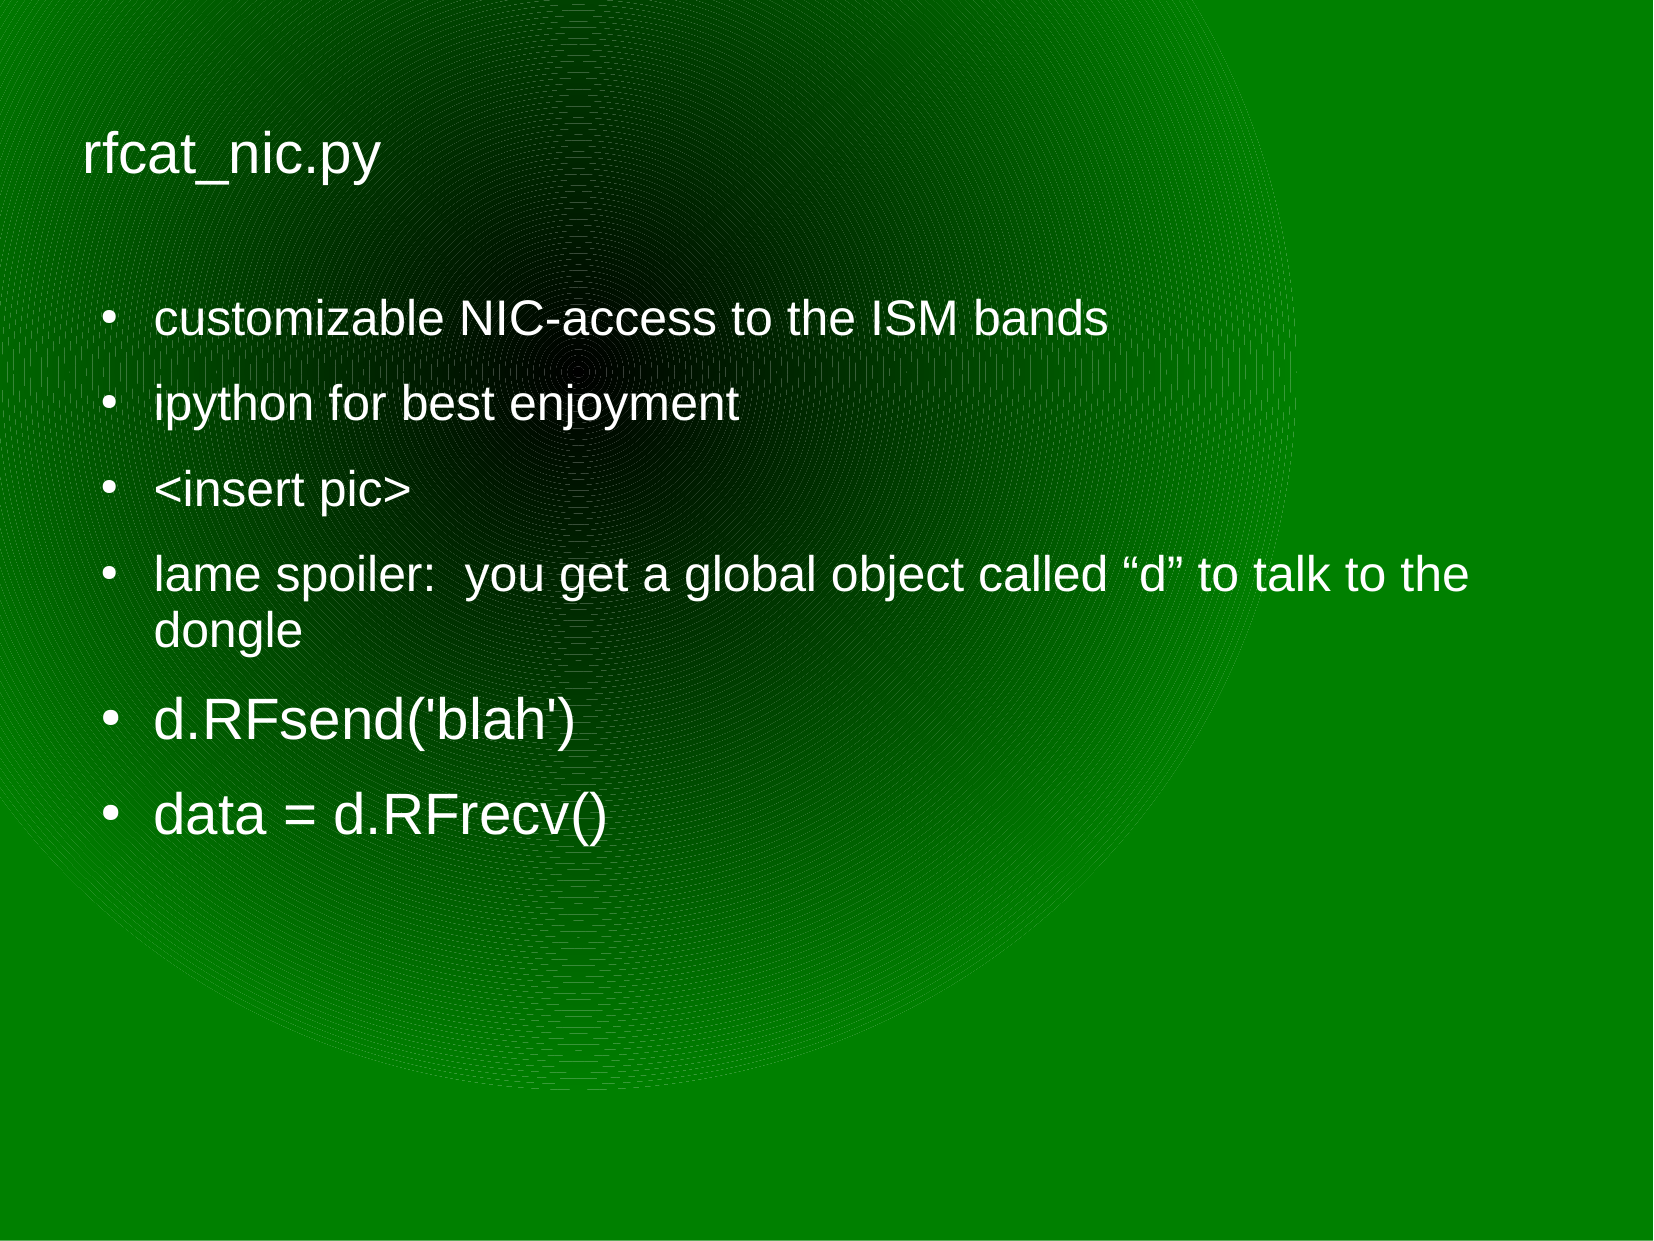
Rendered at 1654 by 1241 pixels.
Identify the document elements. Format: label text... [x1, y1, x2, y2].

text_box [615, 262, 645, 333]
title rfcat_nic.py [82, 49, 1571, 257]
list customizable NIC-access to the ISM bands ipython for best enjoyment <insert pic> lame spoiler: you get a global object called “d” to talk to the dongle d.RFsend('blah') data = d.RFrecv() [82, 290, 1571, 1109]
